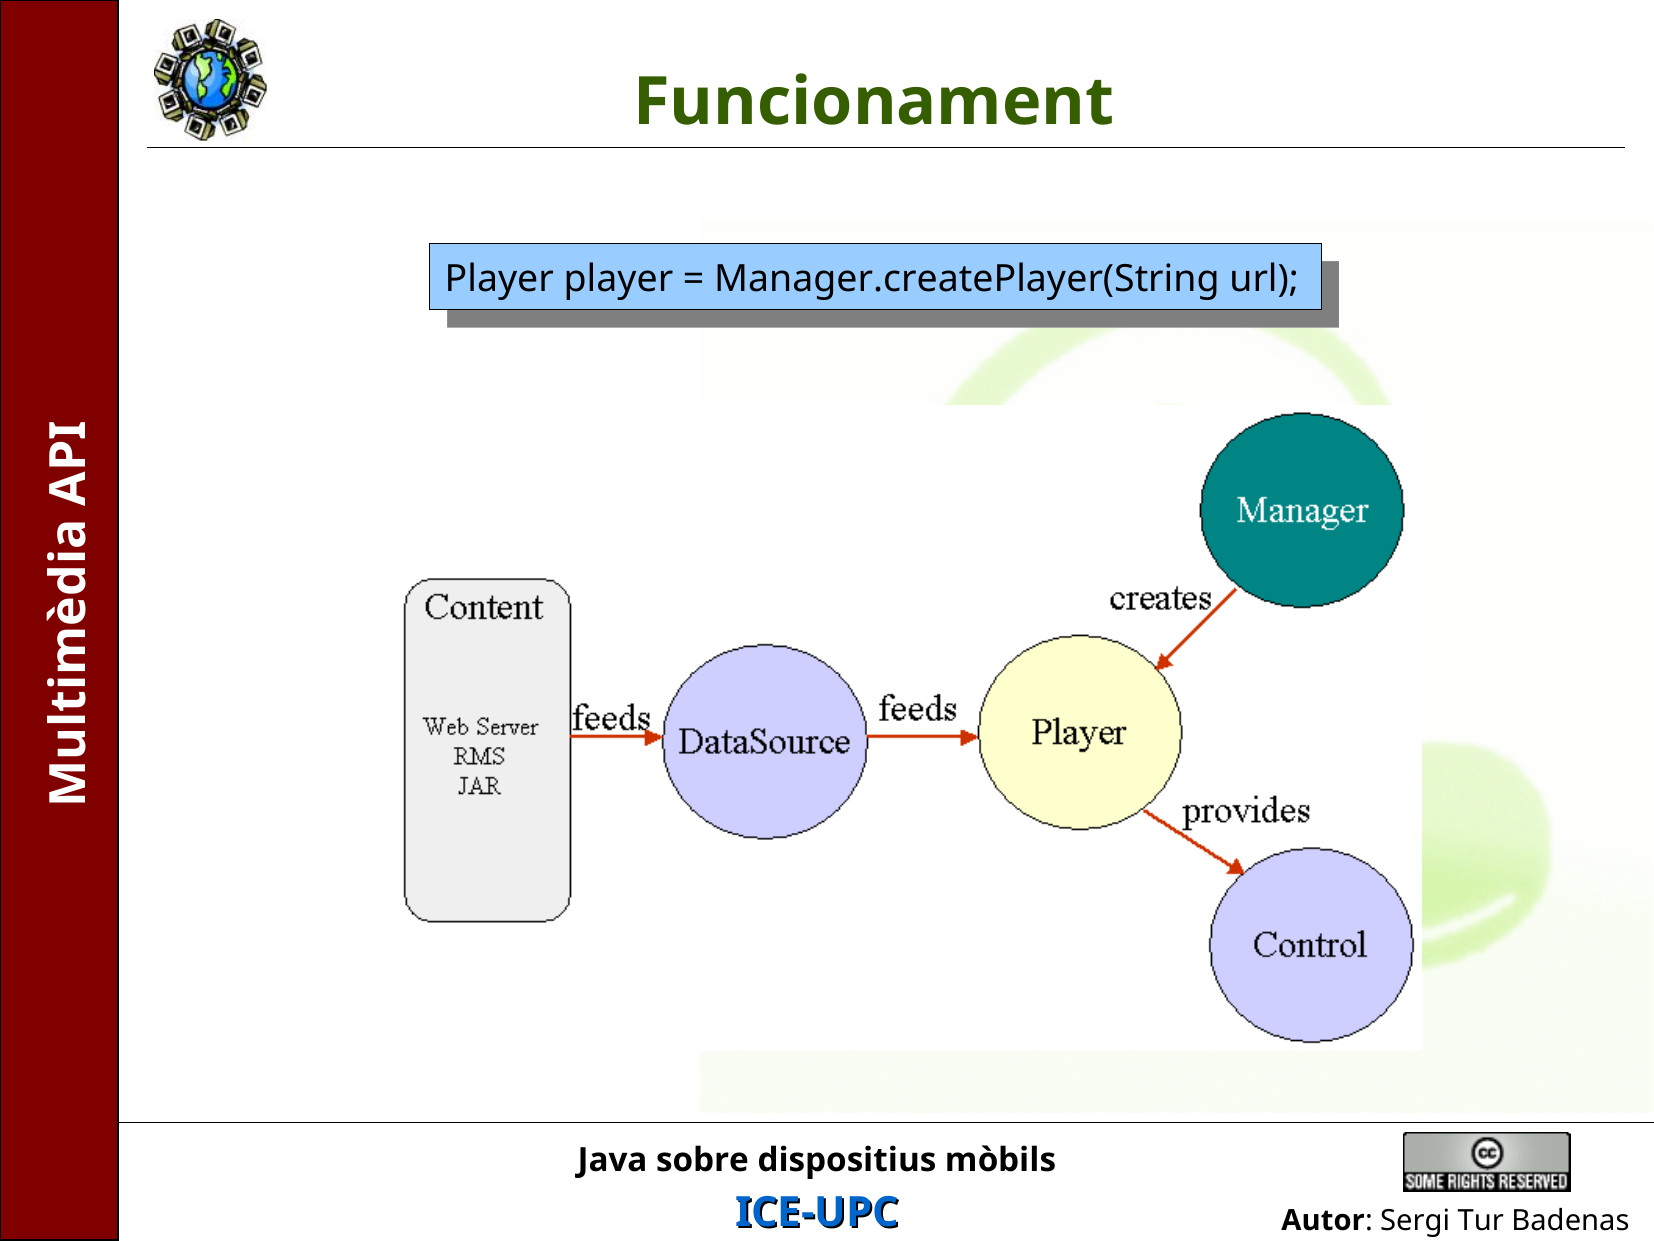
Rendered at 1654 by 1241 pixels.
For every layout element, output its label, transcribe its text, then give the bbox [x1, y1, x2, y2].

title Funcionament [129, 49, 1619, 148]
text_box Player player = Manager.createPlayer(String url); [429, 243, 1322, 304]
picture [1403, 1132, 1571, 1192]
picture [154, 19, 268, 49]
picture [398, 217, 1654, 1113]
